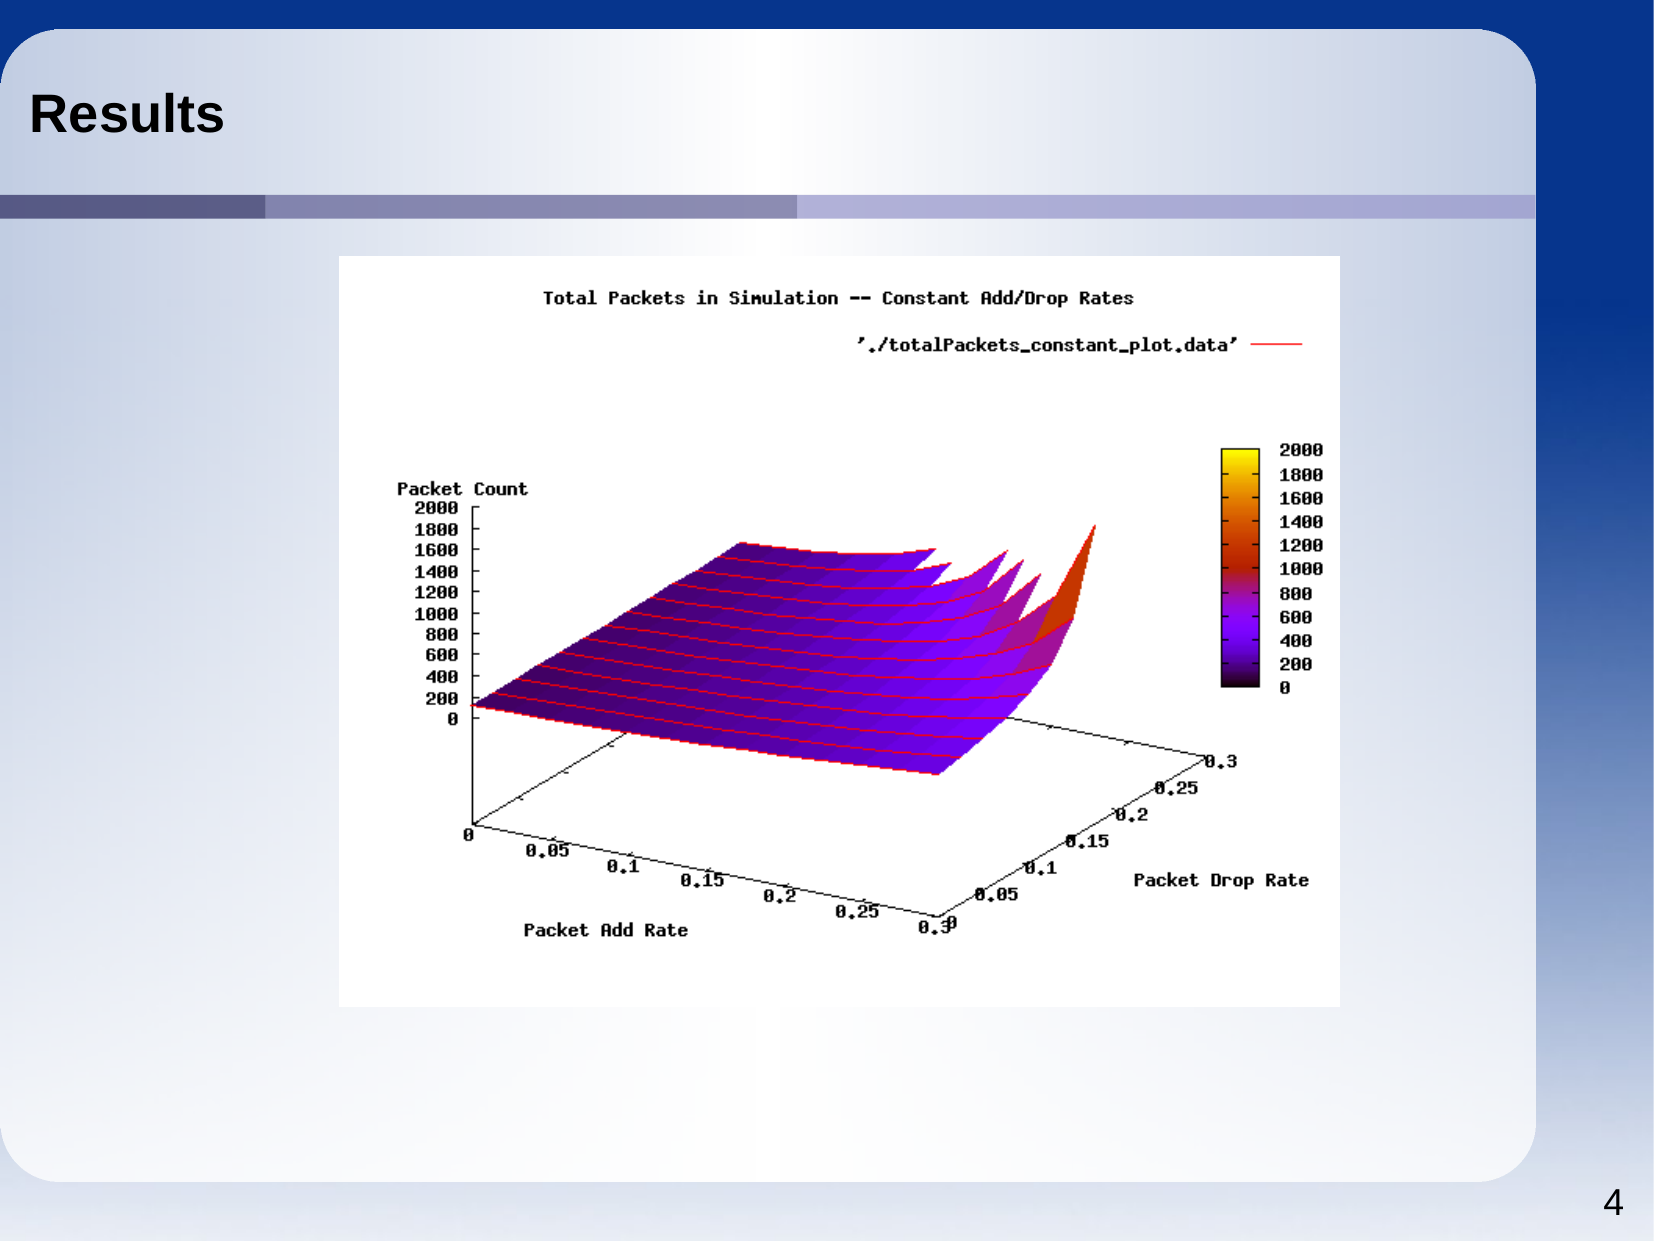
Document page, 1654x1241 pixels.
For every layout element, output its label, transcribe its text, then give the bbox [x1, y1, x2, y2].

picture [0, 0, 1654, 1241]
picture [339, 256, 1340, 1007]
title Results [29, 56, 1506, 170]
